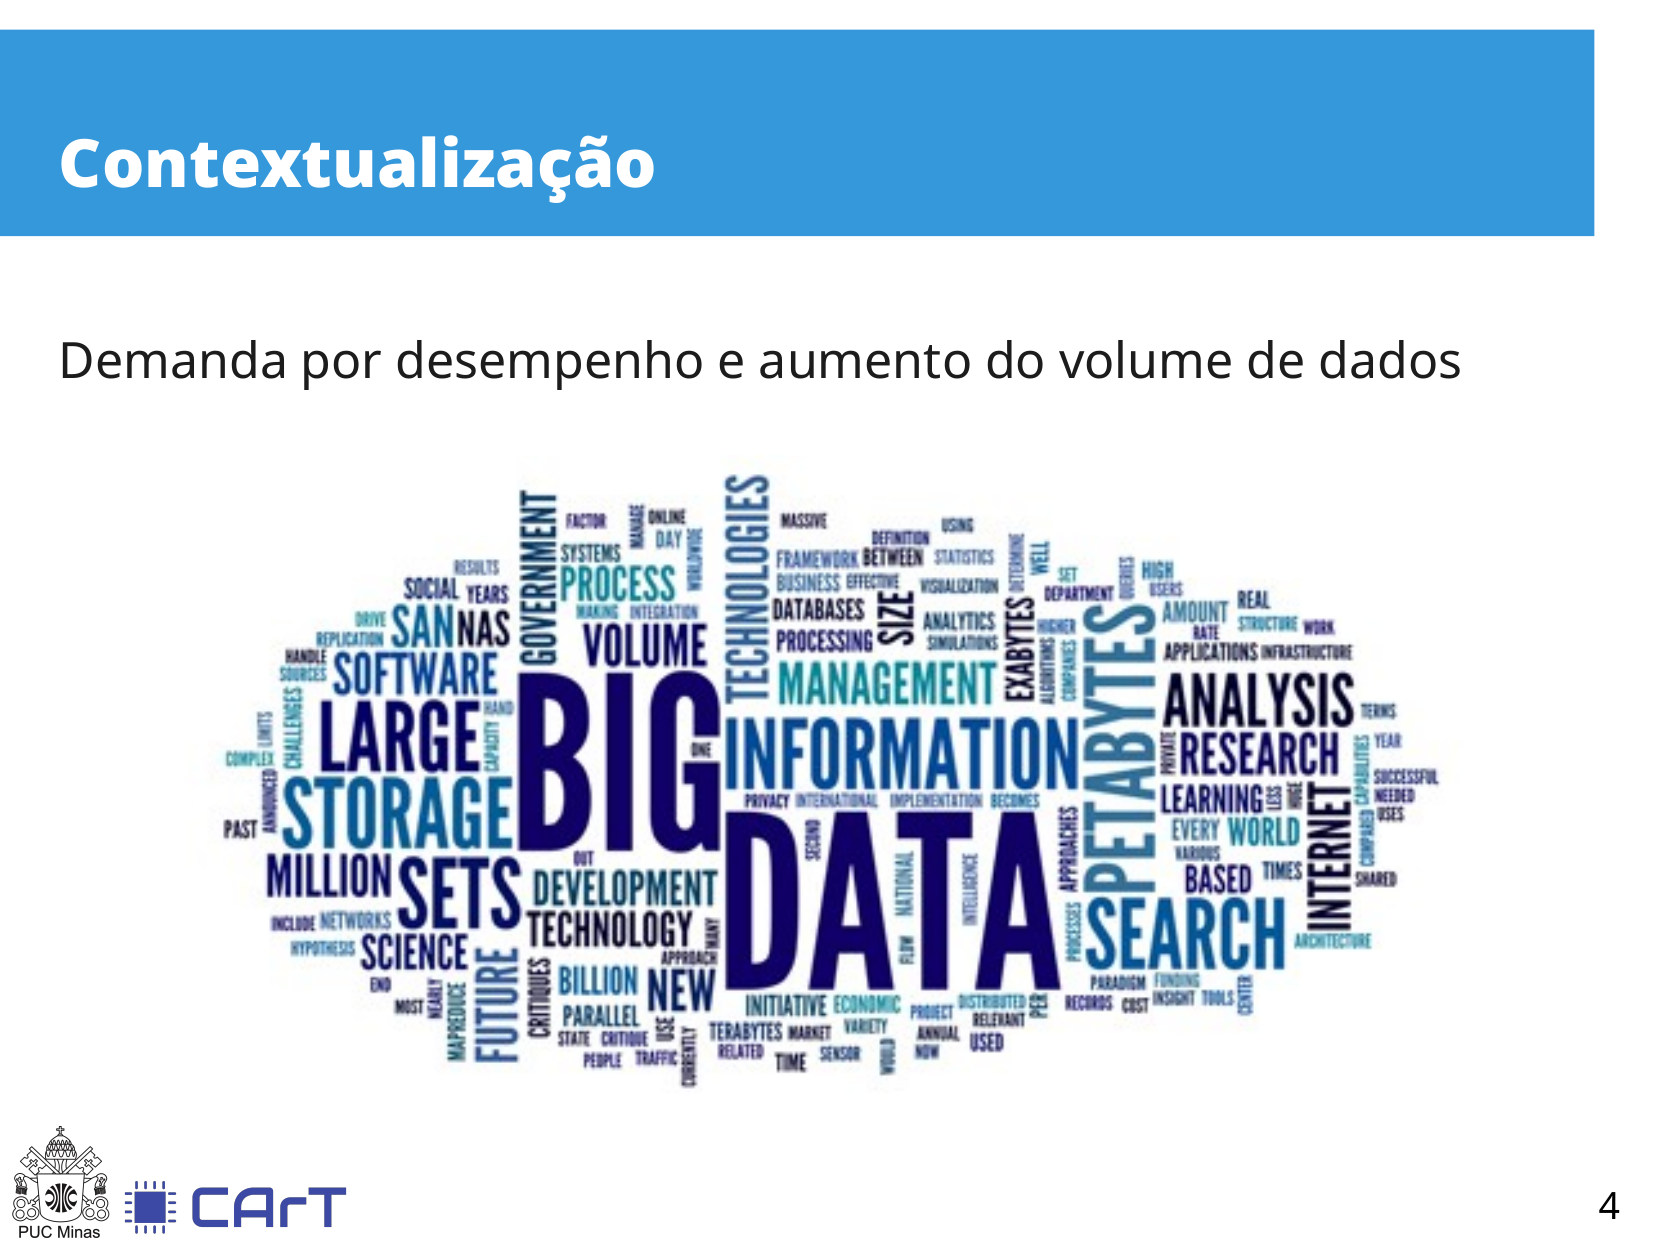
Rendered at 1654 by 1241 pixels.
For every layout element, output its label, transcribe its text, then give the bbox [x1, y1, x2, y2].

picture [65, 455, 1609, 1099]
list Demanda por desempenho e aumento do volume de dados [59, 324, 1565, 1093]
title Contextualização [59, 59, 1595, 207]
picture [124, 1181, 347, 1235]
picture [0, 1126, 119, 1241]
